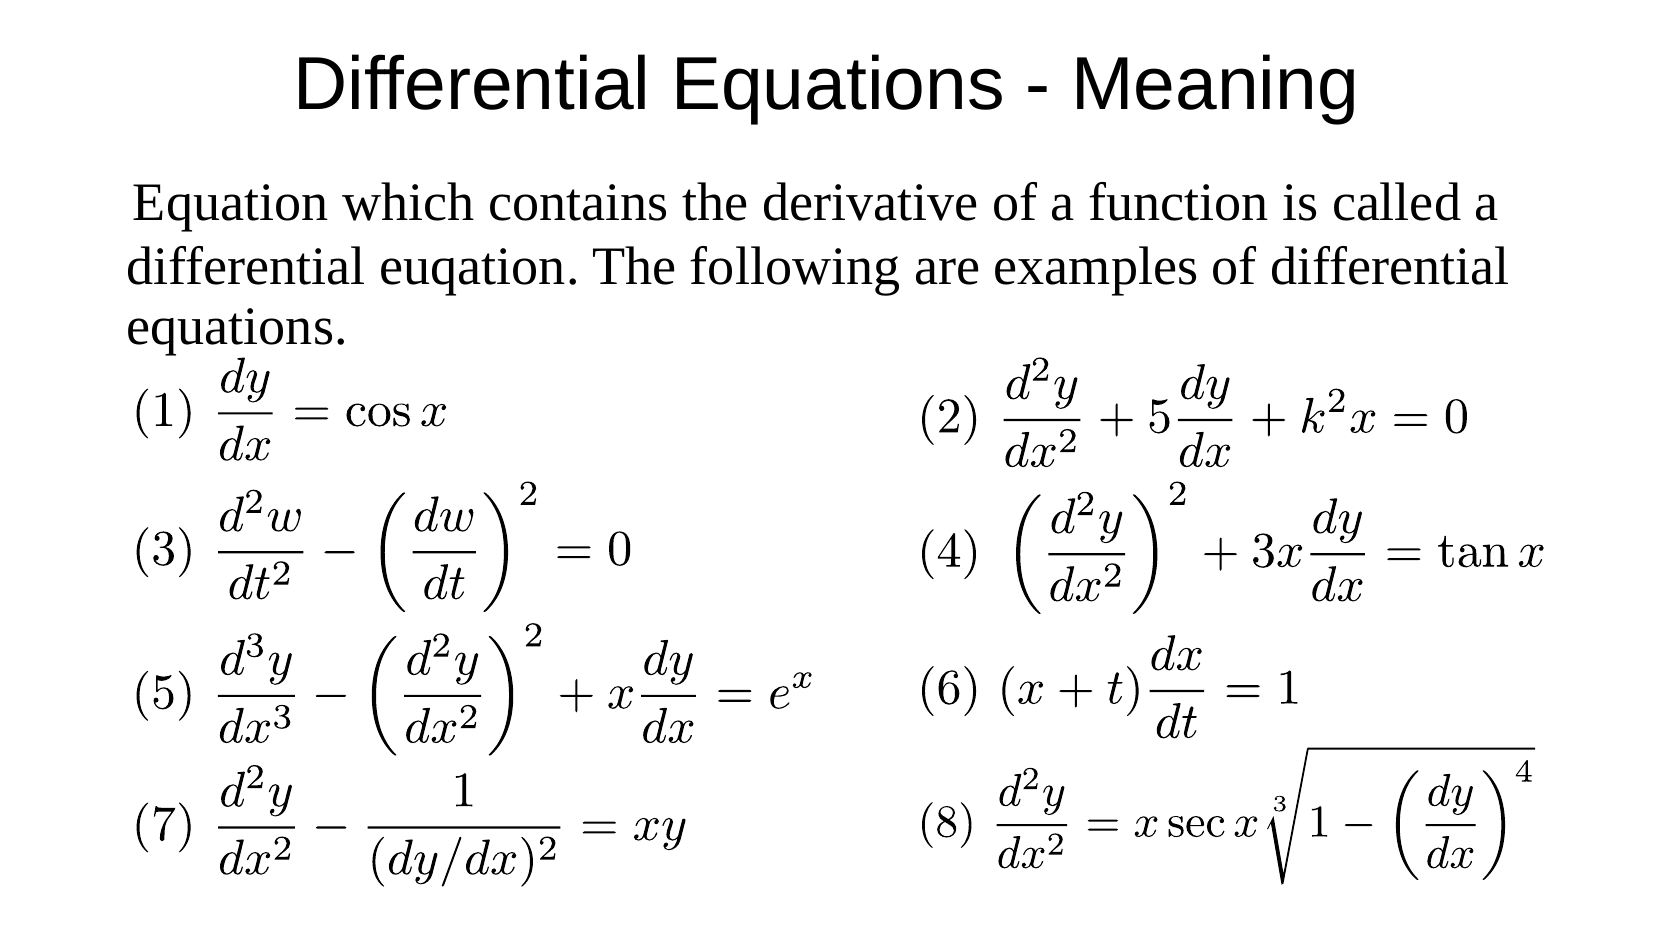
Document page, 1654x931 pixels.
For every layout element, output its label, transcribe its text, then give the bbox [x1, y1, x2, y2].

text_box [134, 481, 631, 613]
text_box [919, 357, 1467, 468]
text_box [919, 635, 1298, 739]
text_box [919, 481, 1544, 614]
title Differential Equations - Meaning [82, 32, 1571, 135]
subtitle Equation which contains the derivative of a function is called a differential euqation. The following are examples of differential equations. [59, 153, 1595, 898]
text_box [134, 357, 447, 461]
text_box [134, 765, 686, 887]
text_box [134, 623, 812, 756]
text_box [919, 747, 1536, 885]
